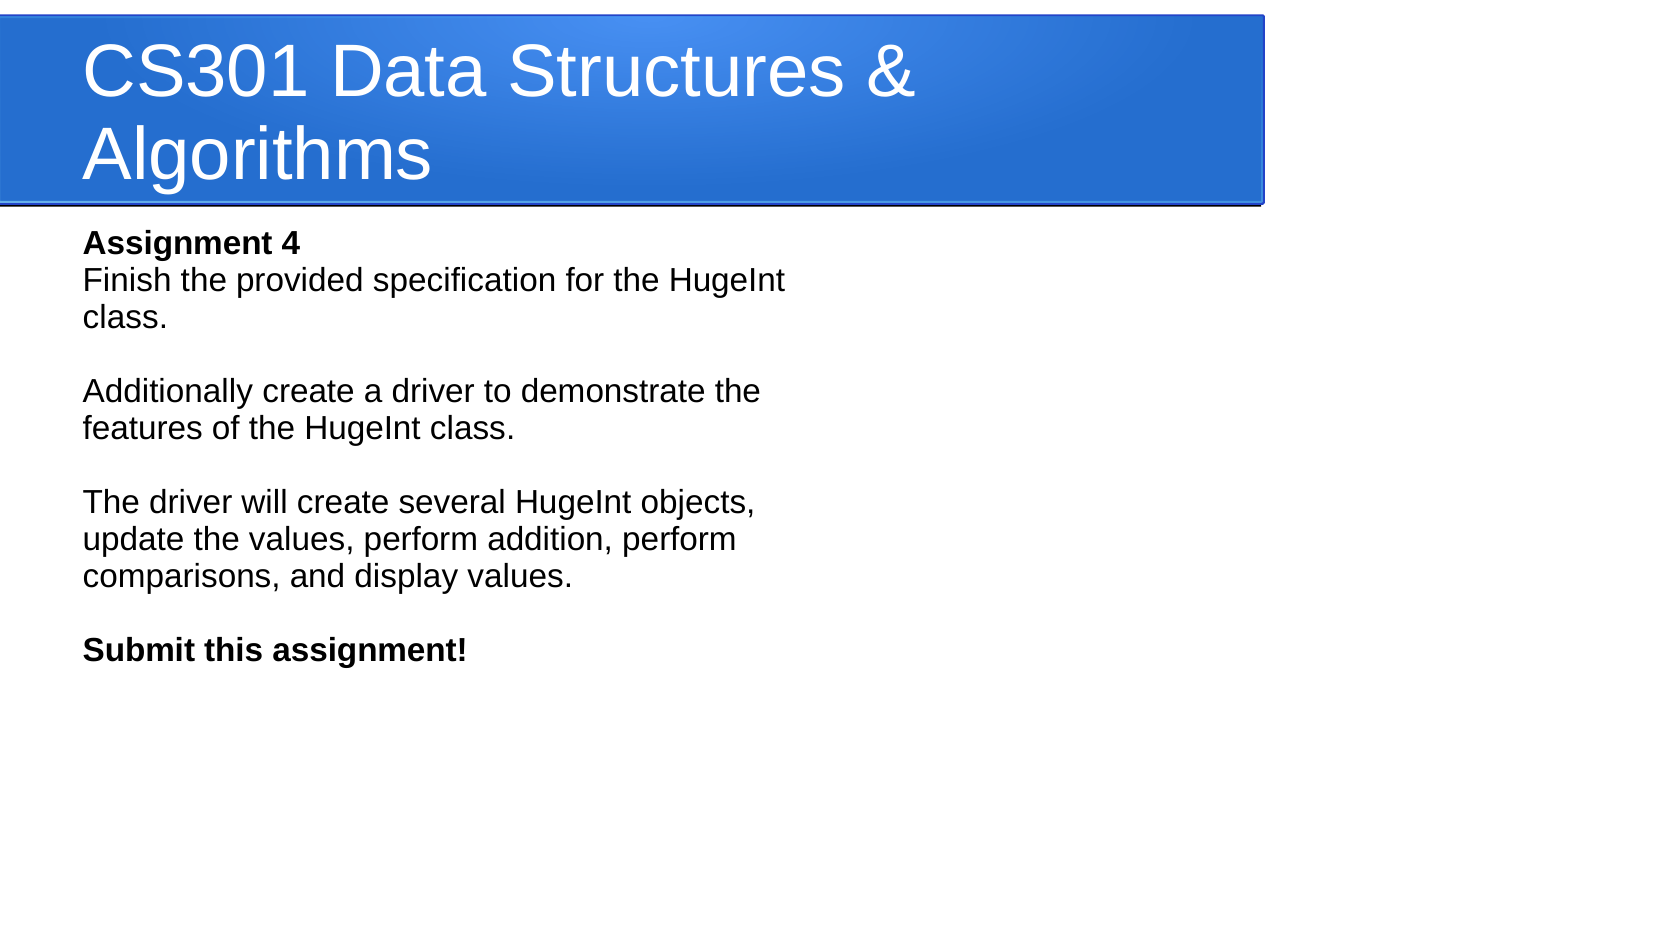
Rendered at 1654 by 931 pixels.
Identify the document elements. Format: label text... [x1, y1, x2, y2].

title CS301 Data Structures & Algorithms [82, 29, 1235, 196]
subtitle Assignment 4 Finish the provided specification for the HugeInt class. Additionally create a driver to demonstrate the features of the HugeInt class. The driver will create several HugeInt objects, update the values, perform addition, perform comparisons, and display values. Submit this assignment! [82, 224, 841, 780]
